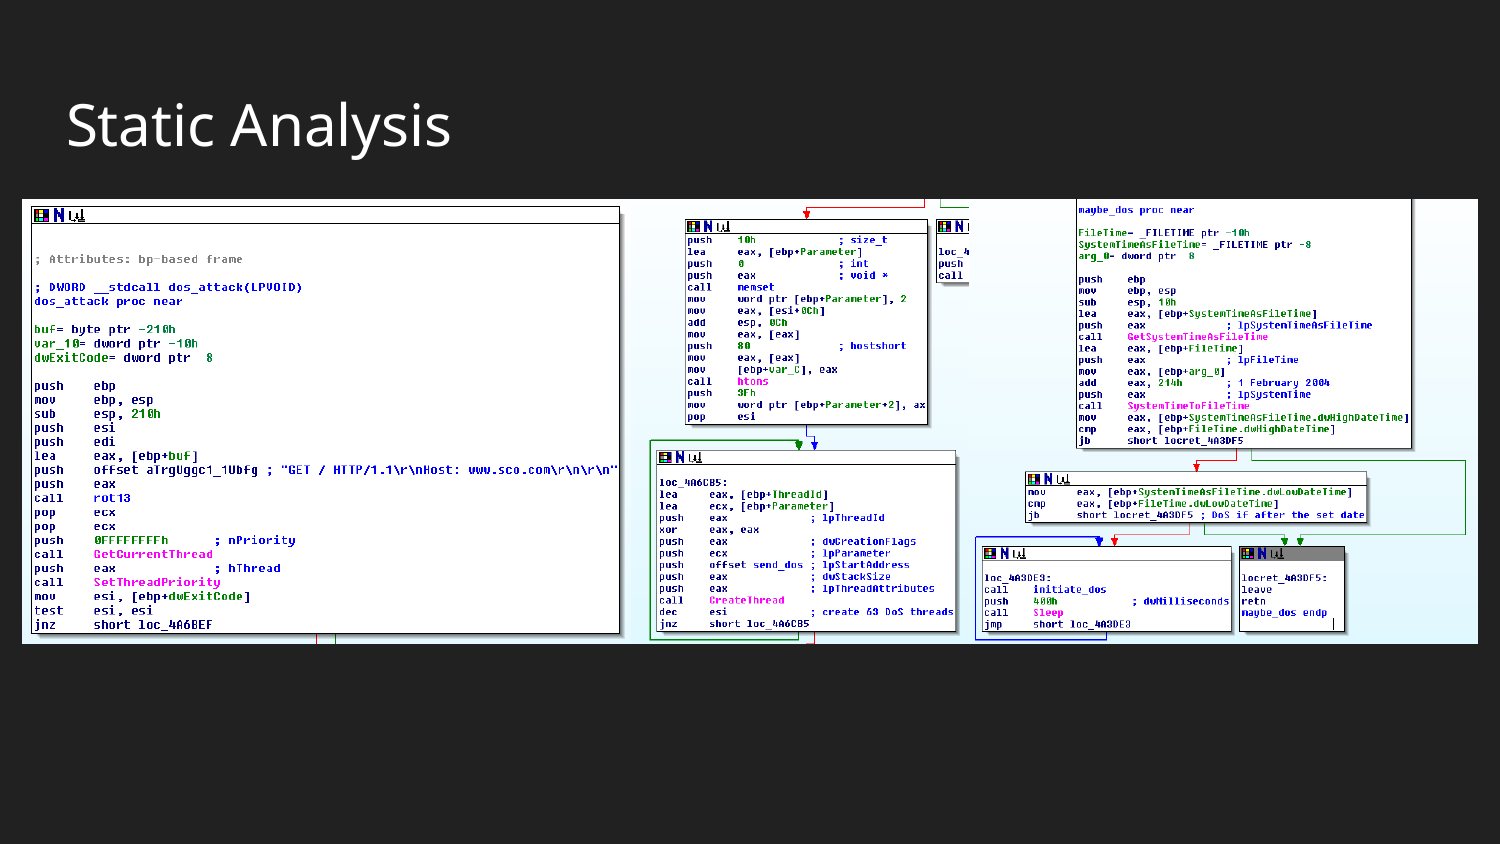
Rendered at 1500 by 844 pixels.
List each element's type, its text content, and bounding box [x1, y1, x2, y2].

title Static Analysis [51, 72, 1449, 167]
picture [22, 199, 1478, 644]
